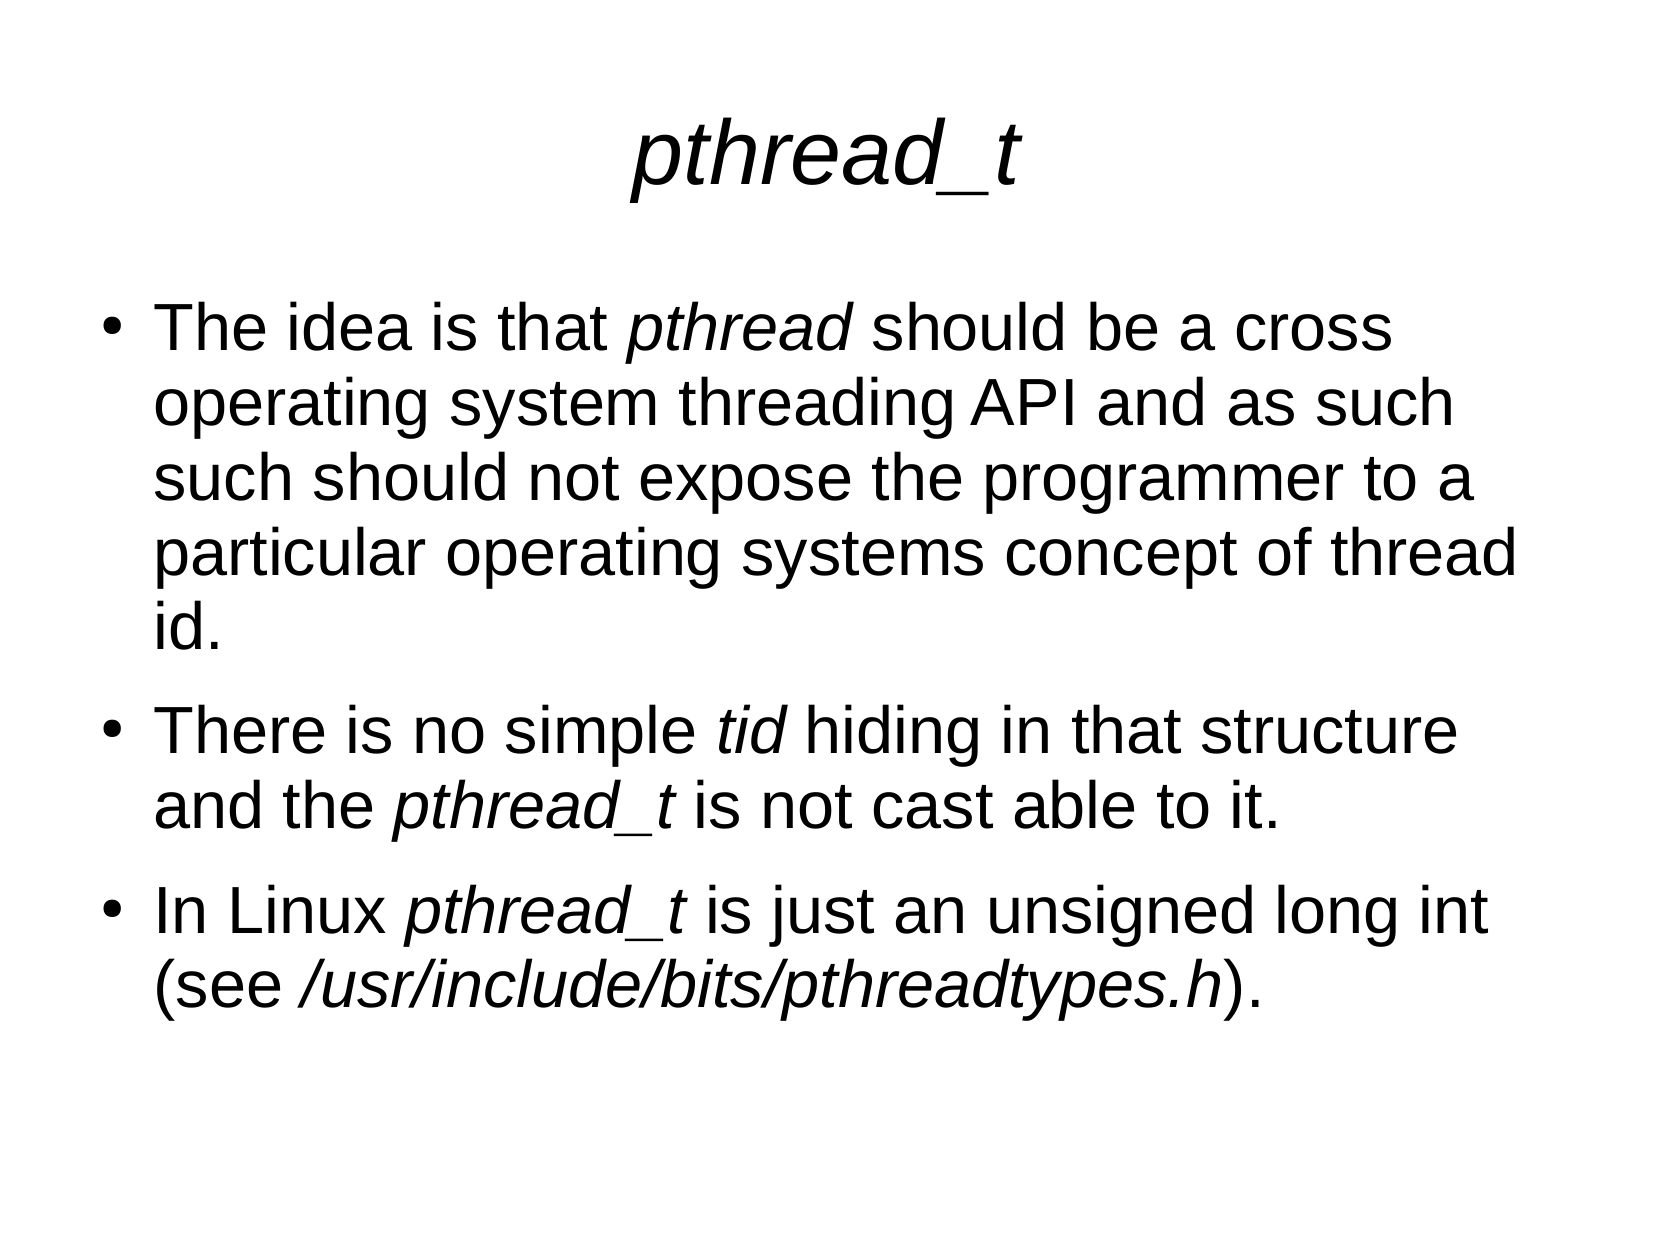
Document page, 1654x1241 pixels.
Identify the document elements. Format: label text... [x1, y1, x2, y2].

title pthread_t [82, 49, 1571, 257]
list The idea is that pthread should be a cross operating system threading API and as such such should not expose the programmer to a particular operating systems concept of thread id. There is no simple tid hiding in that structure and the pthread_t is not cast able to it. In Linux pthread_t is just an unsigned long int (see /usr/include/bits/pthreadtypes.h). [82, 290, 1571, 1109]
